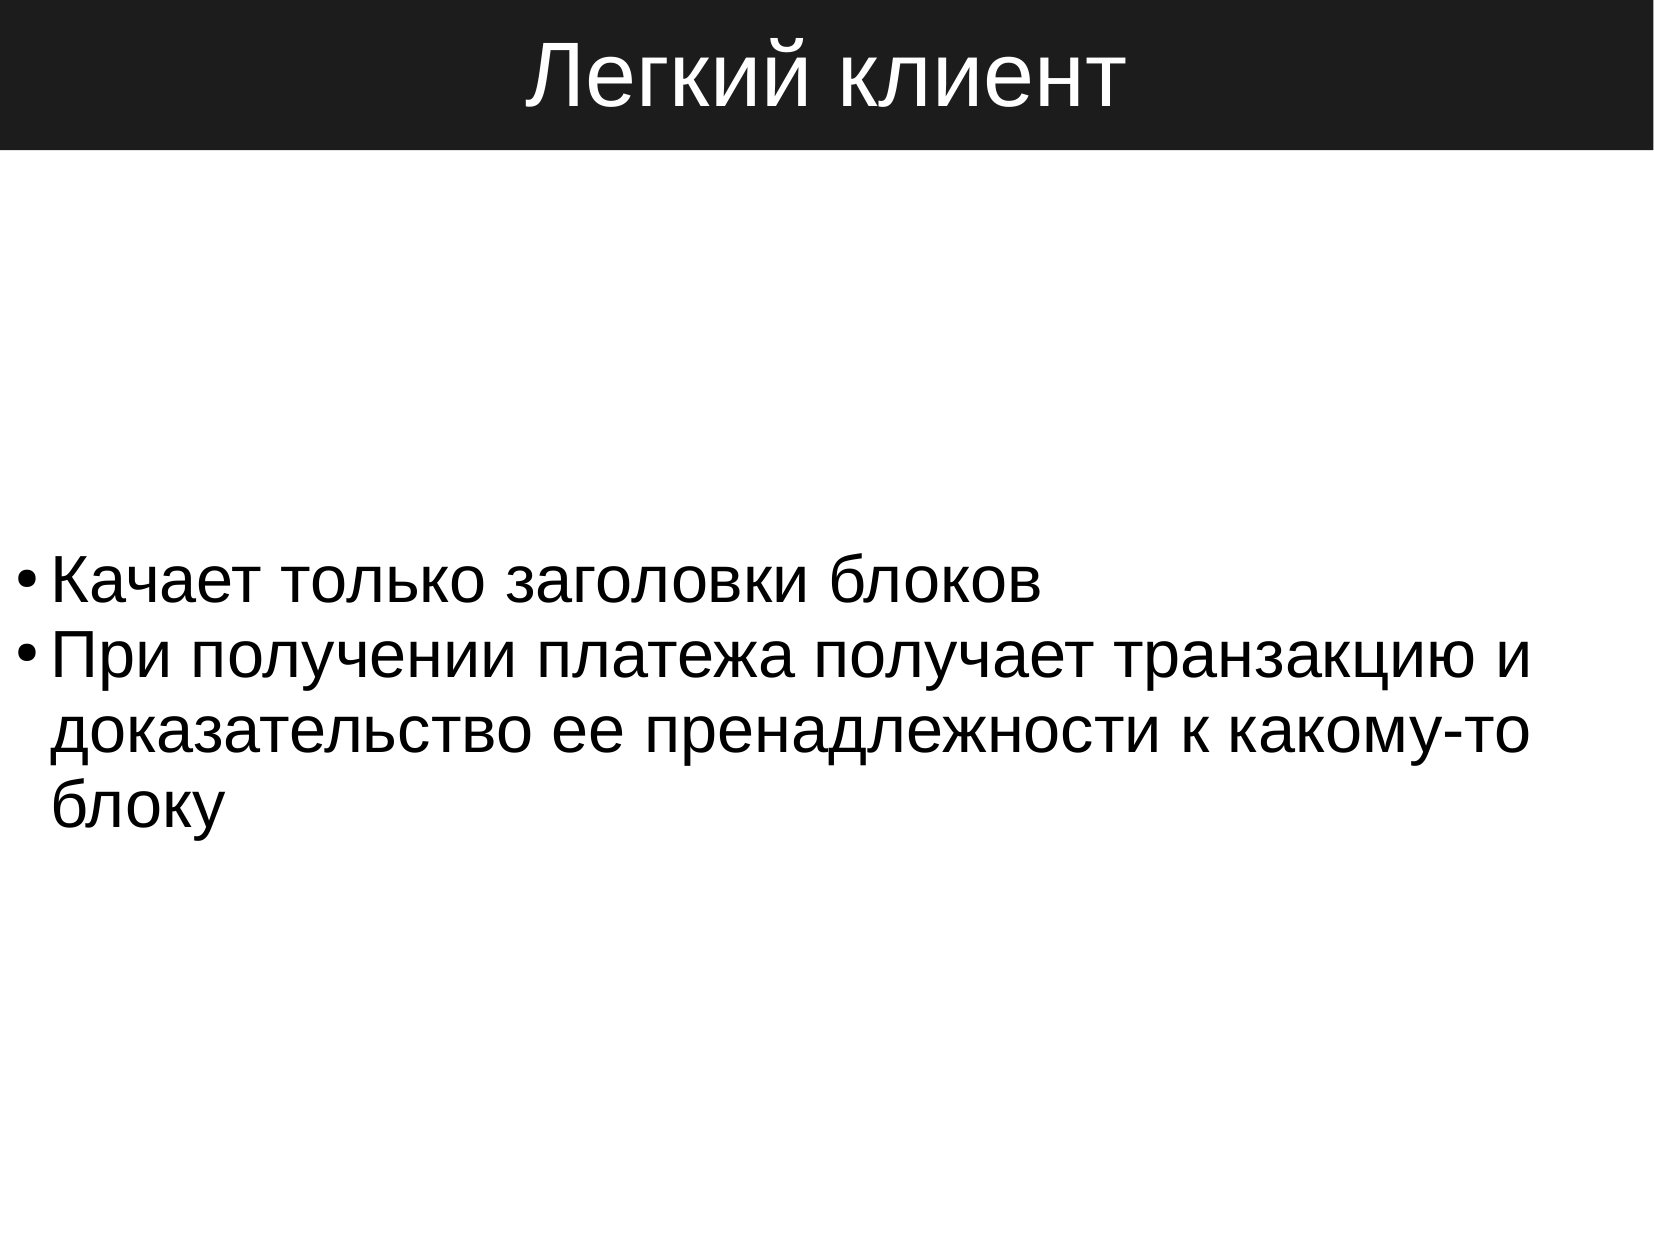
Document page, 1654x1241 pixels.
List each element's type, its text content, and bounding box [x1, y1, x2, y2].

subtitle Качает только заголовки блоков При получении платежа получает транзакцию и доказательство ее пренадлежности к какому-то блоку [15, 148, 1606, 1236]
title Легкий клиент [0, 0, 1654, 151]
